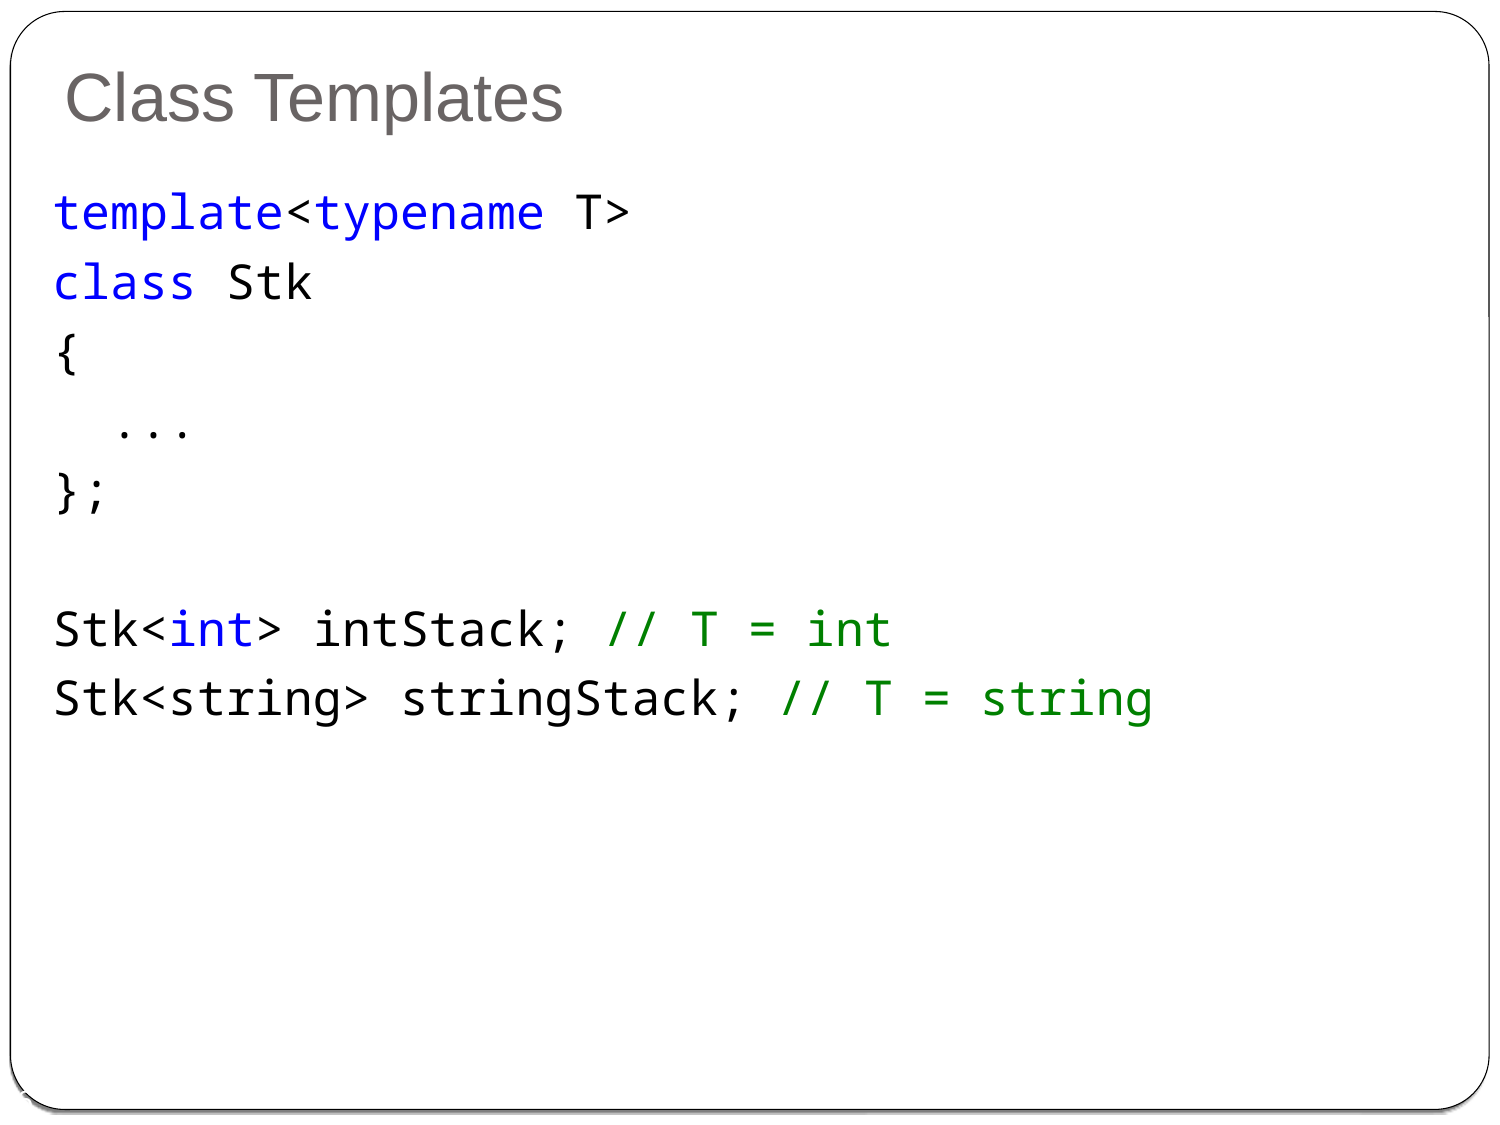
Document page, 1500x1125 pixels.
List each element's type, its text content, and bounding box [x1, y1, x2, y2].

list template<typename T> class Stk { ... }; Stk<int> intStack; // T = int Stk<string> stringStack; // T = string [37, 162, 1463, 1088]
title Class Templates [50, 45, 1450, 150]
slide_number <number> [0, 1074, 50, 1125]
